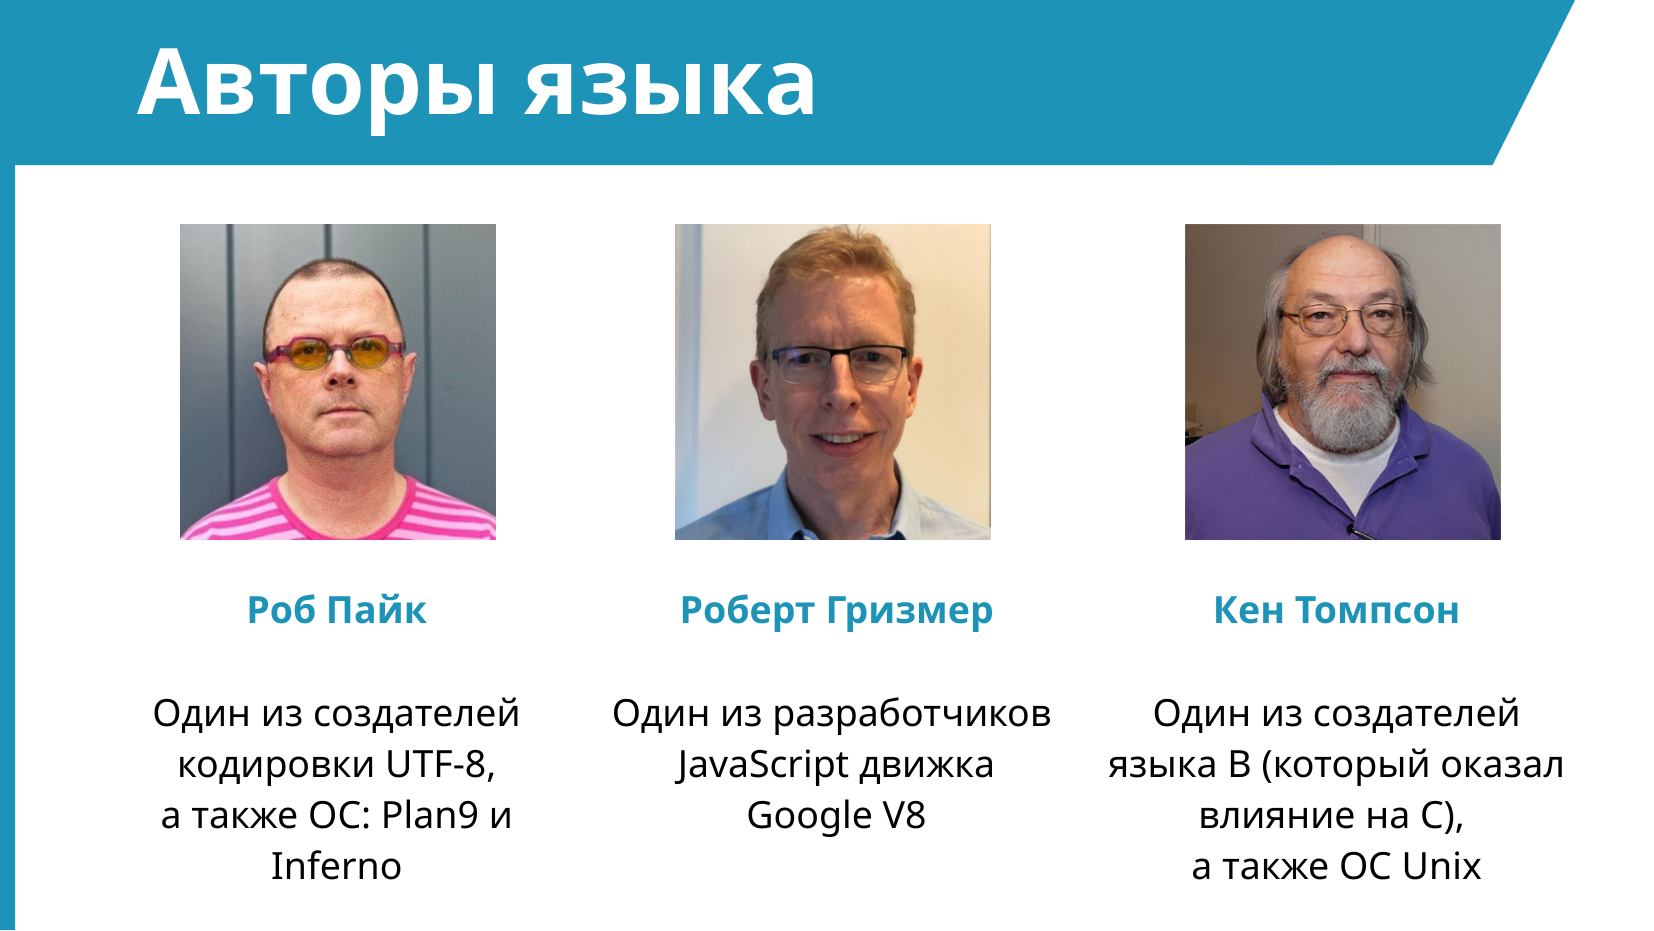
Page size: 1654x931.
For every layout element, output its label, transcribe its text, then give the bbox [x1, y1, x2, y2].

table_header [88, 226, 180, 534]
table_cell Роберт Гризмер Один из разработчиков JavaScript движка Google V8 [588, 535, 1087, 931]
table_cell Кен Томпсон Один из создателей языка B (который оказал влияние на С), а также ОС Unix [1088, 535, 1587, 931]
table_header [1501, 226, 1587, 534]
table_header [991, 226, 1087, 534]
text_box [0, 0, 1576, 931]
table_header [496, 226, 587, 534]
table_header [588, 226, 675, 534]
table_header [1088, 226, 1185, 534]
title Авторы языка [137, 23, 1221, 136]
table_cell Роб Пайк Один из создателей кодировки UTF-8, а также ОС: Plan9 и Inferno [88, 535, 587, 931]
picture [1185, 224, 1501, 541]
picture [675, 224, 991, 541]
picture [180, 224, 496, 541]
